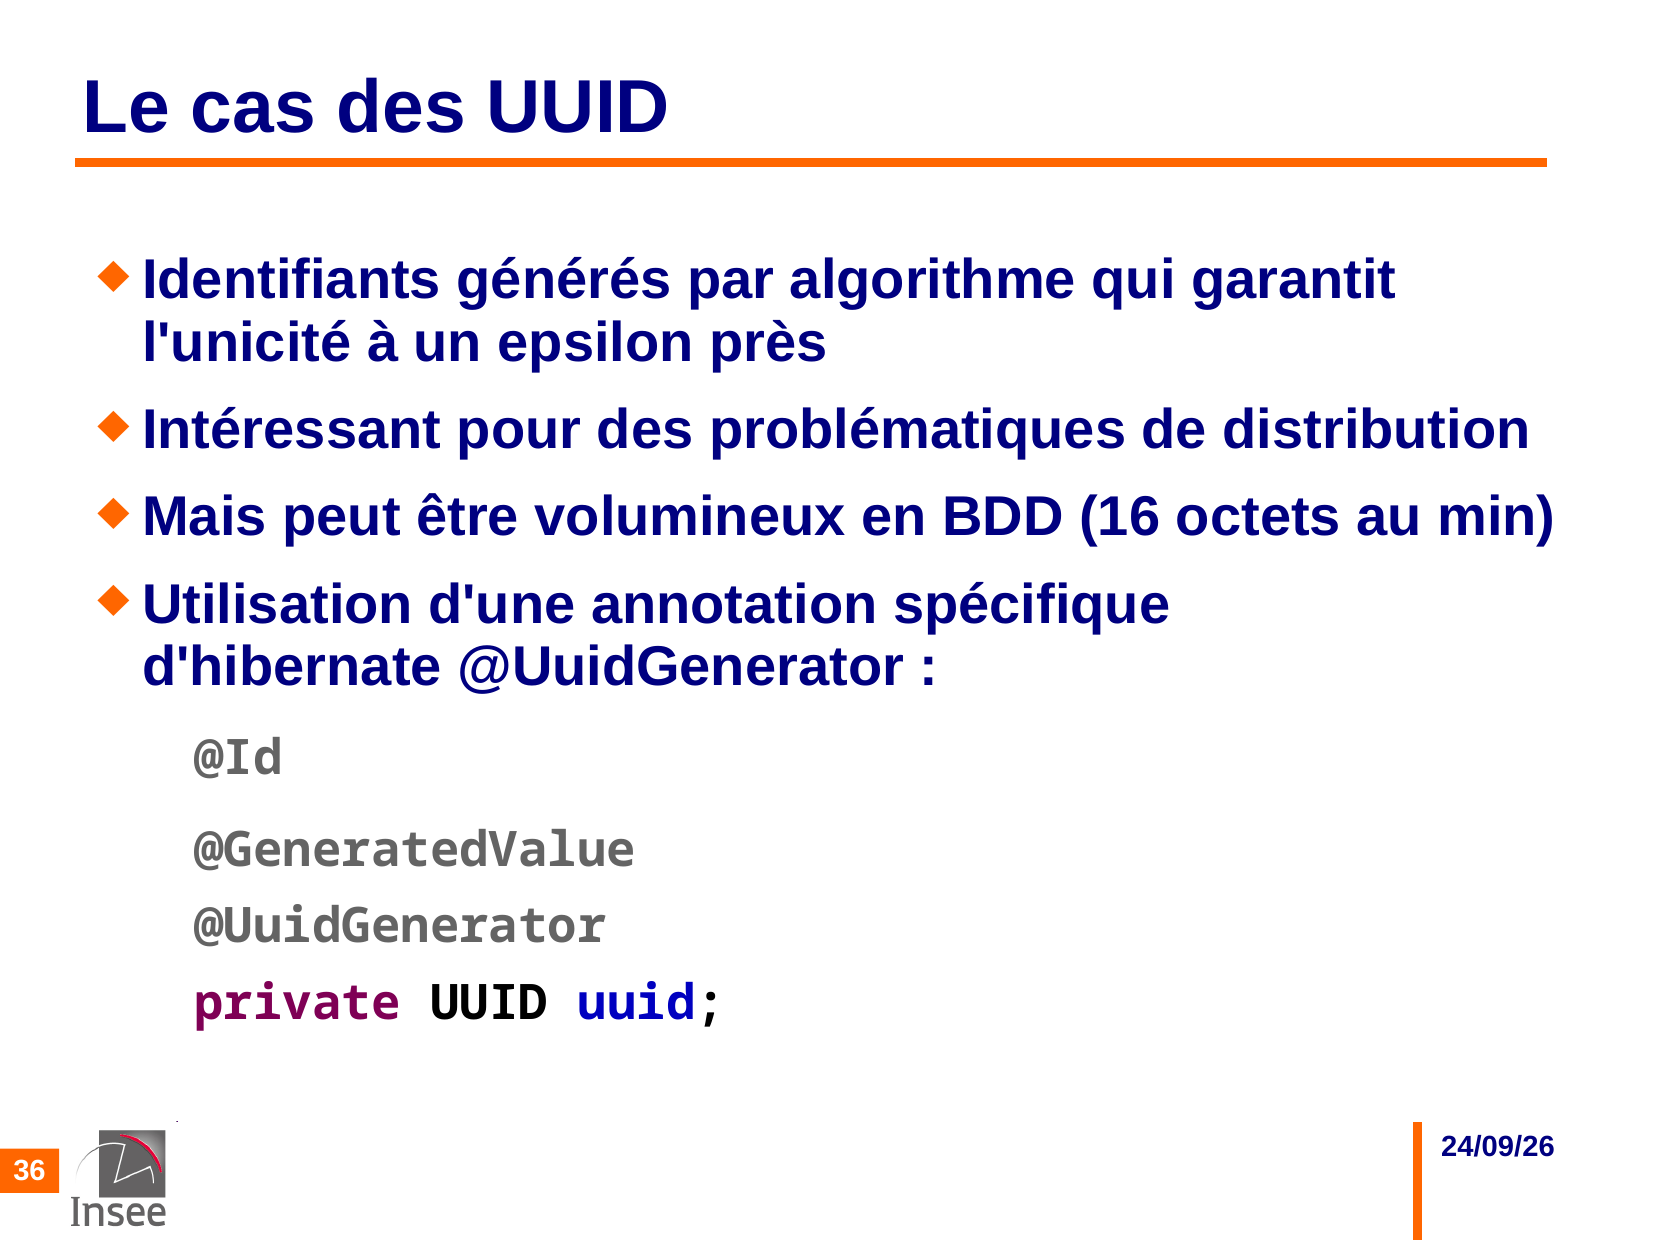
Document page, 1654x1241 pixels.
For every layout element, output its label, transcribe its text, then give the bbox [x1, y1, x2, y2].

title Le cas des UUID [82, 49, 1619, 163]
list Identifiants générés par algorithme qui garantit l'unicité à un epsilon près Intéressant pour des problématiques de distribution Mais peut être volumineux en BDD (16 octets au min) Utilisation d'une annotation spécifique d'hibernate @UuidGenerator : @Id @GeneratedValue @UuidGenerator private UUID uuid; [82, 248, 1571, 1087]
picture [62, 1121, 178, 1241]
